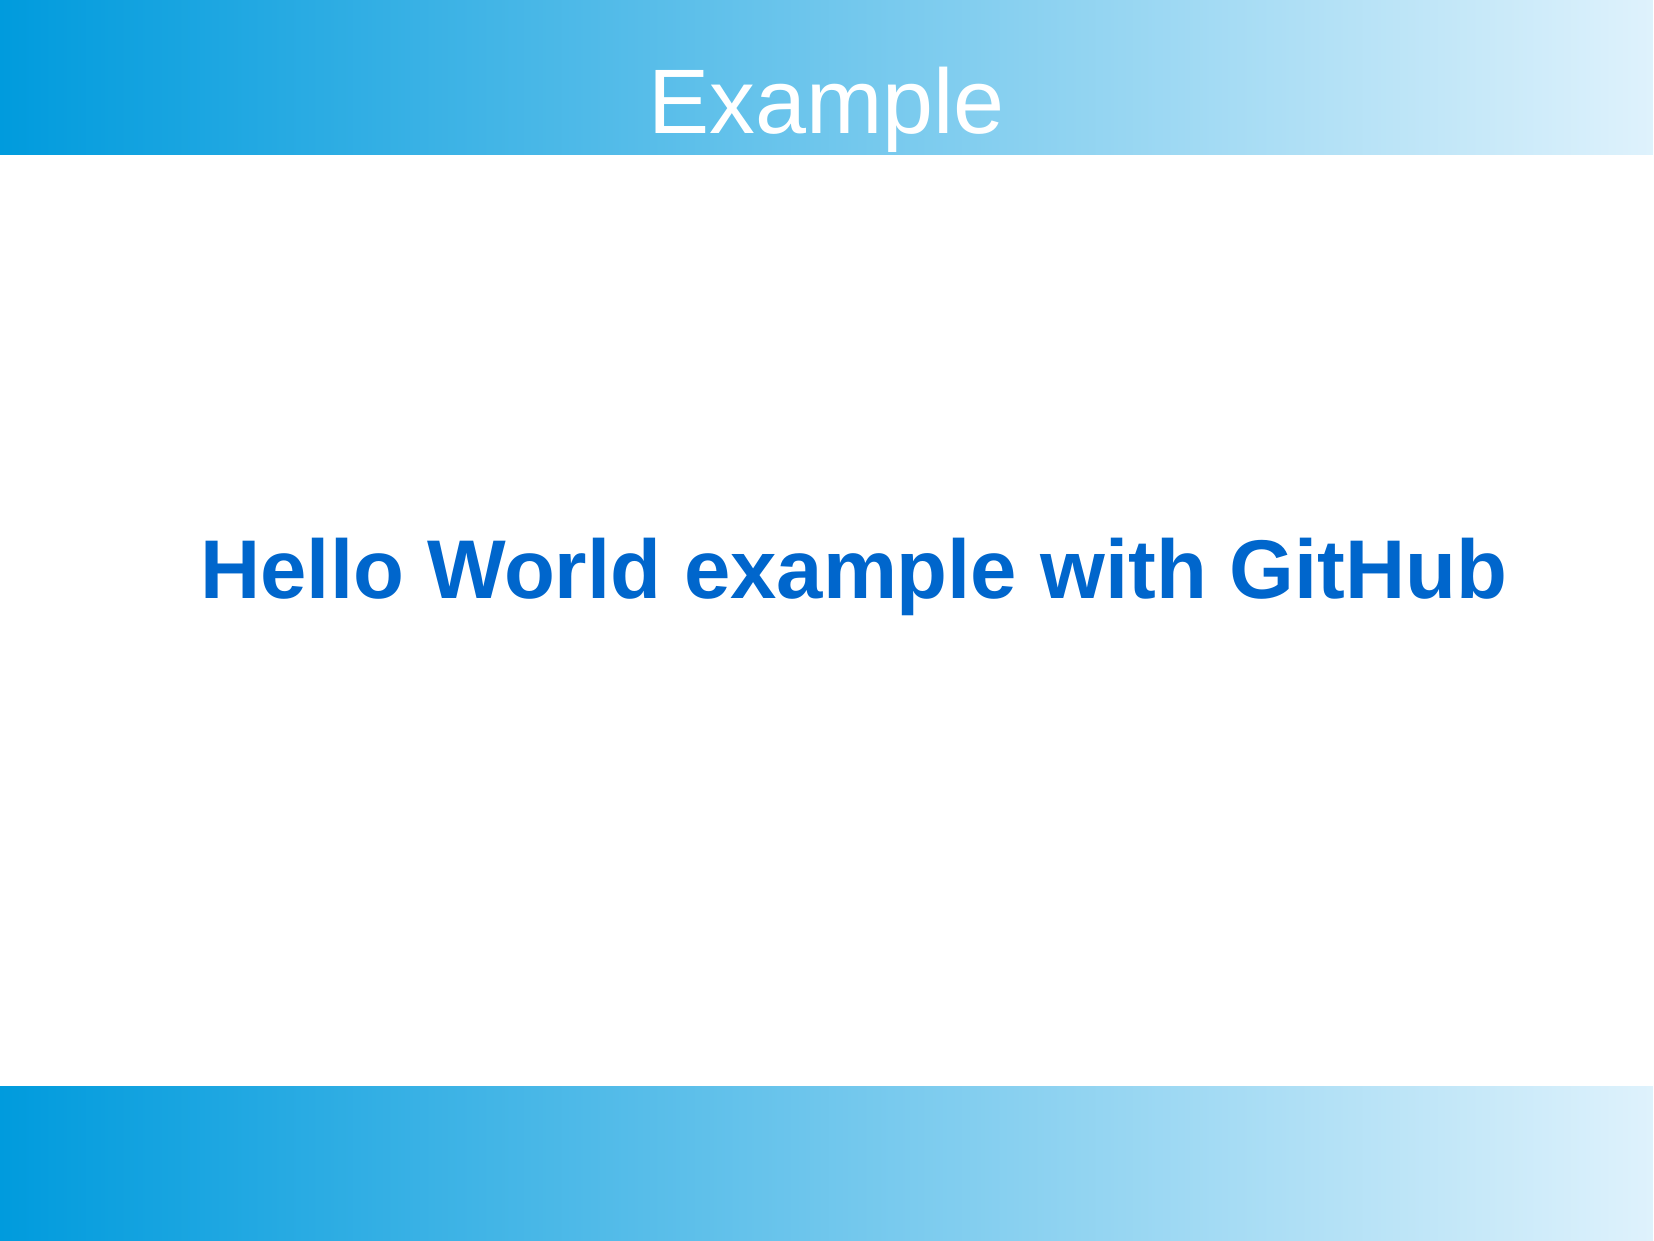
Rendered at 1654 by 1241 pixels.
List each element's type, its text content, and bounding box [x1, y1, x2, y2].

title Example [82, 49, 1571, 155]
list Hello World example with GitHub [129, 391, 1619, 1111]
